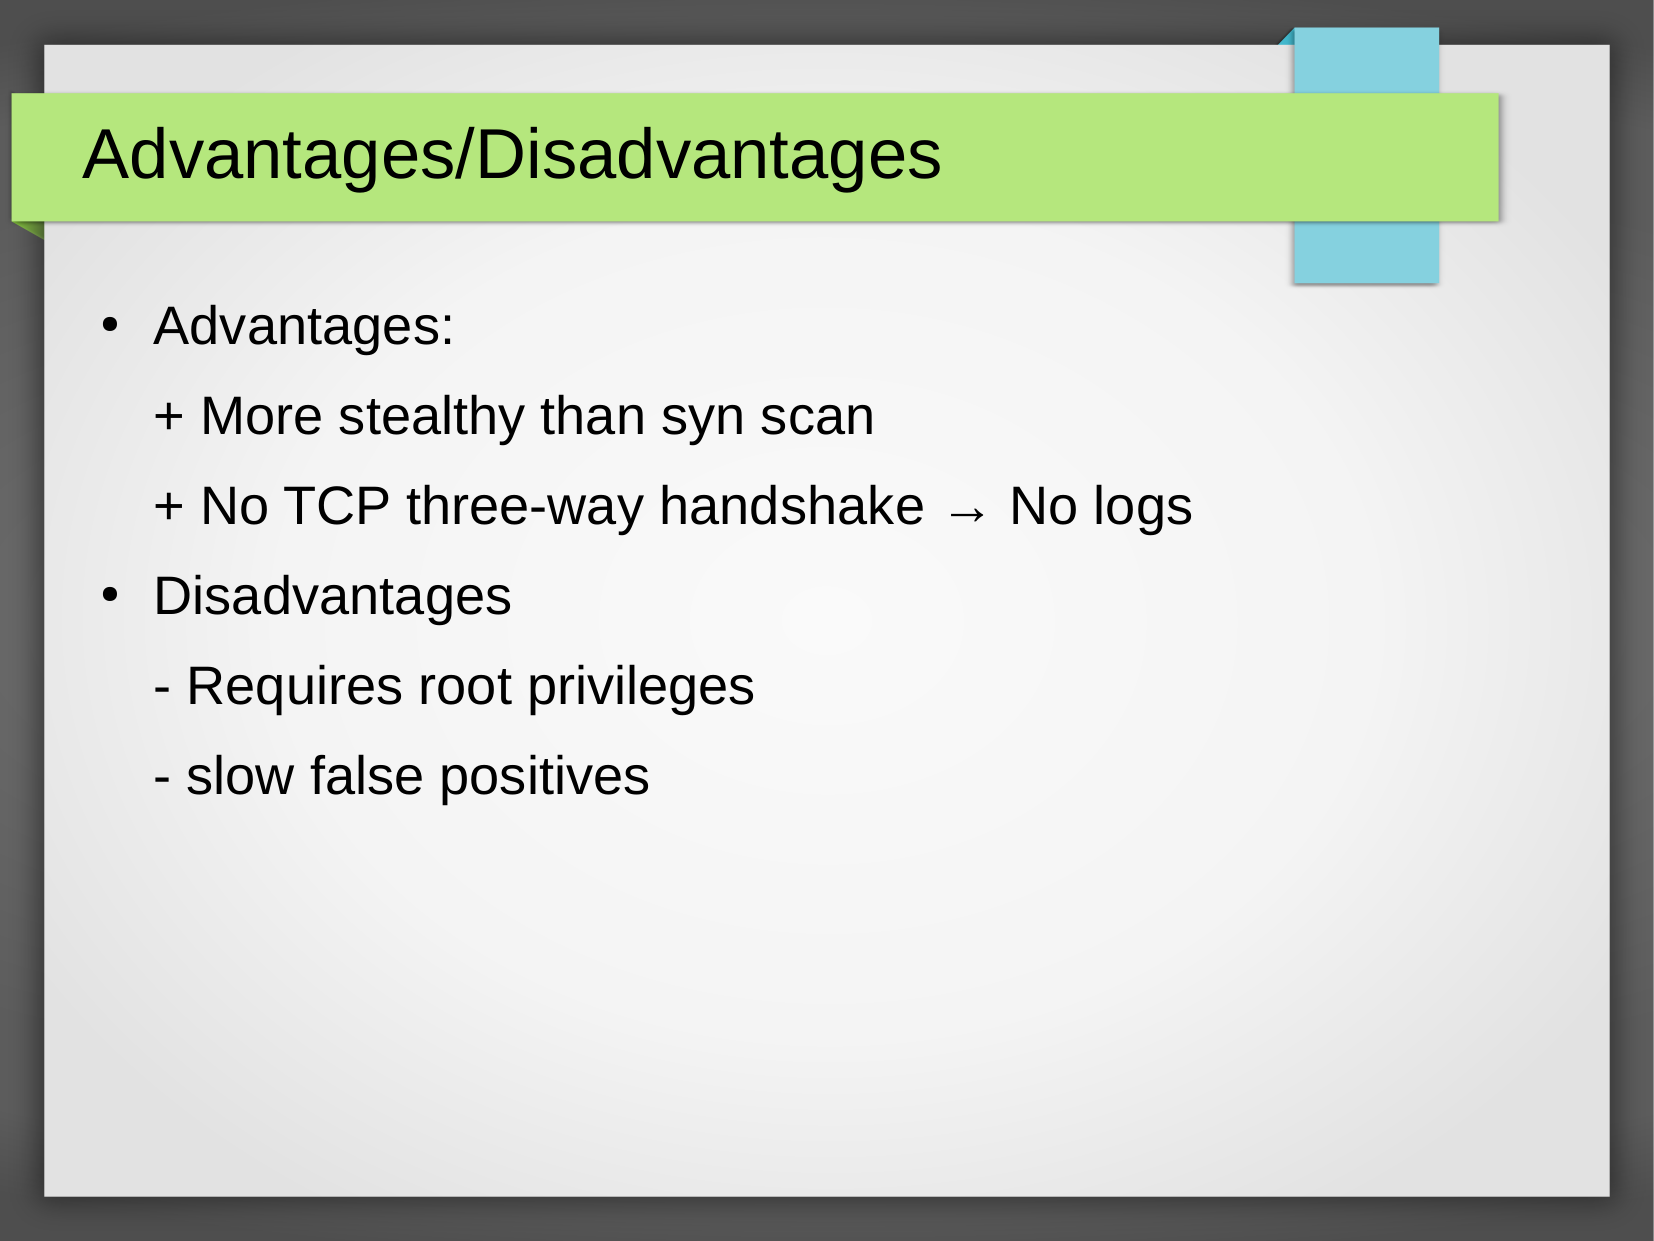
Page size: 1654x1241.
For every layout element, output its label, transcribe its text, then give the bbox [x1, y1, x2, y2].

list Advantages: + More stealthy than syn scan + No TCP three-way handshake → No logs Disadvantages - Requires root privileges - slow false positives [82, 295, 1571, 1015]
picture [0, 0, 1654, 1241]
title Advantages/Disadvantages [82, 94, 1264, 213]
